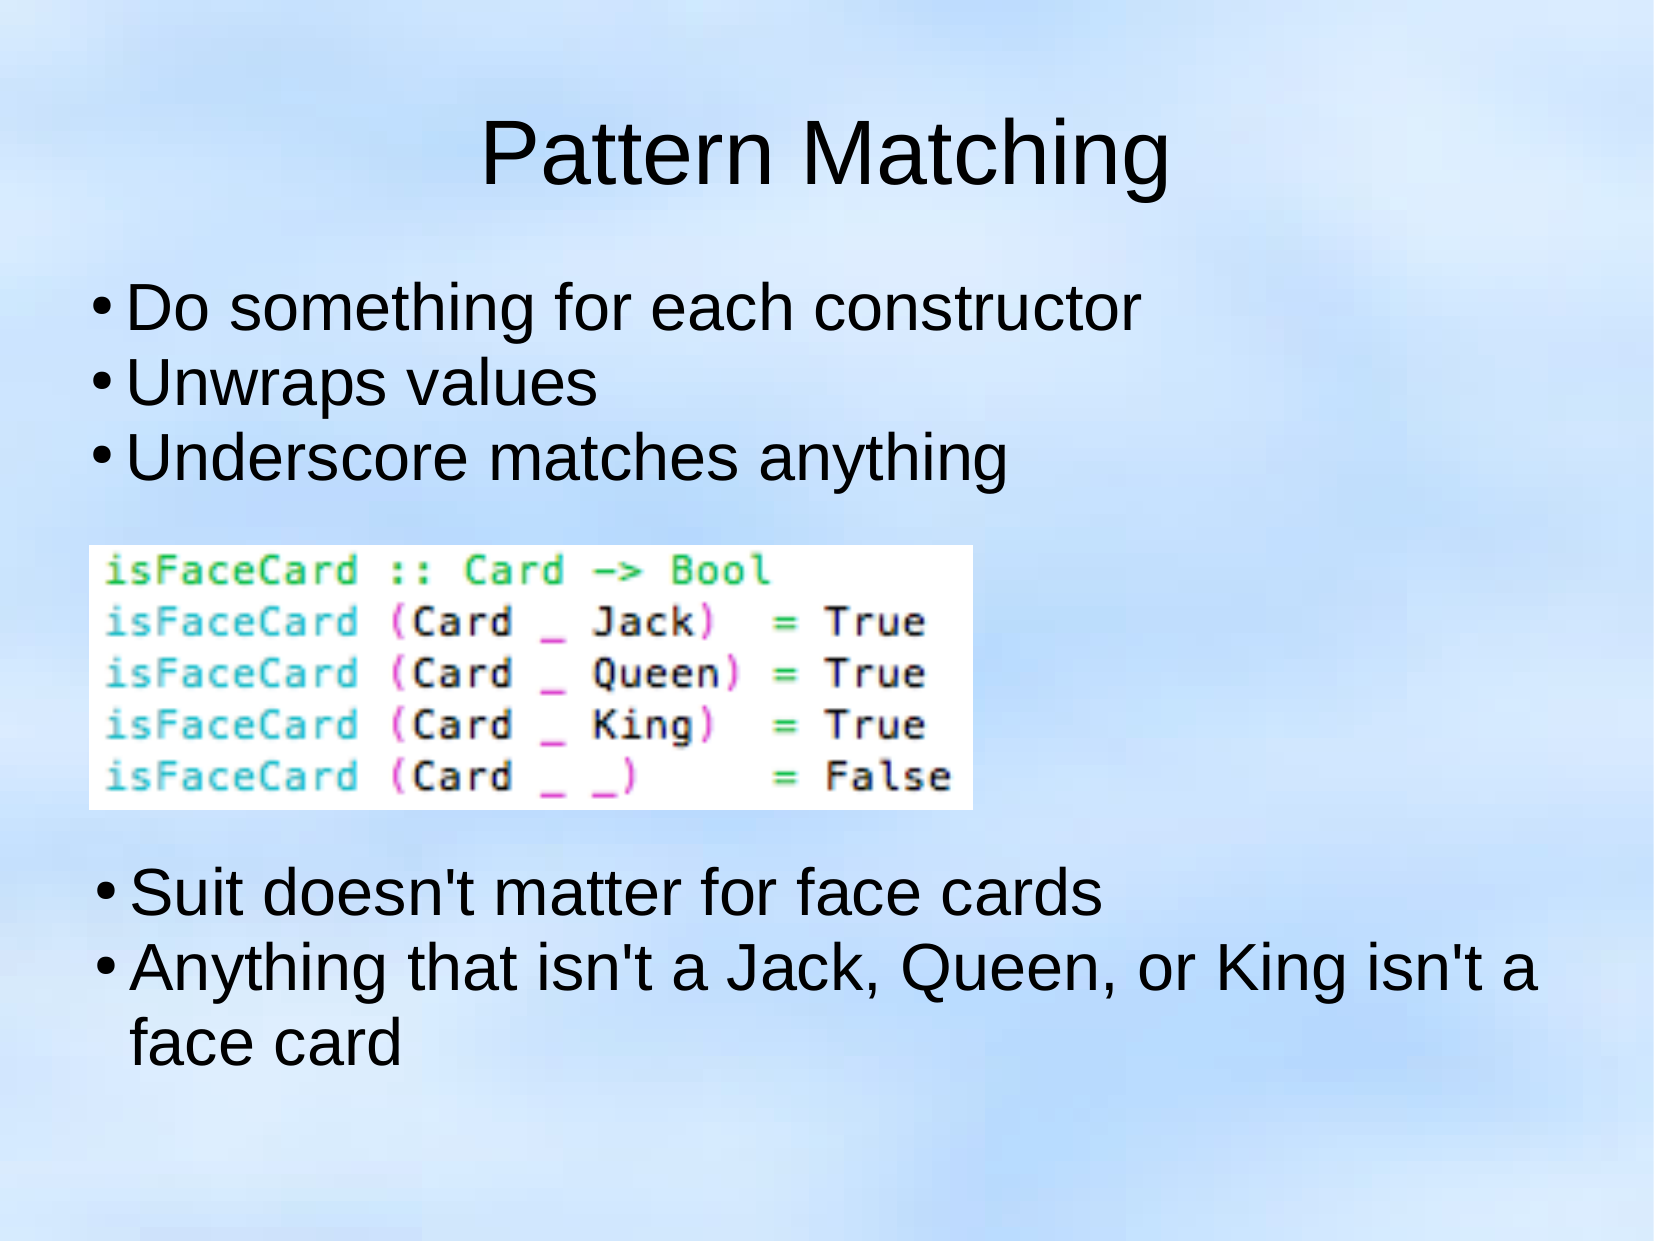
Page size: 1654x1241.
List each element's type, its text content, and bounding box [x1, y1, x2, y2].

subtitle Do something for each constructor Unwraps values Underscore matches anything [89, 269, 1571, 762]
picture [0, 0, 1654, 1241]
title Pattern Matching [82, 49, 1571, 257]
text_box Suit doesn't matter for face cards Anything that isn't a Jack, Queen, or King isn't a face card [94, 854, 1575, 1241]
